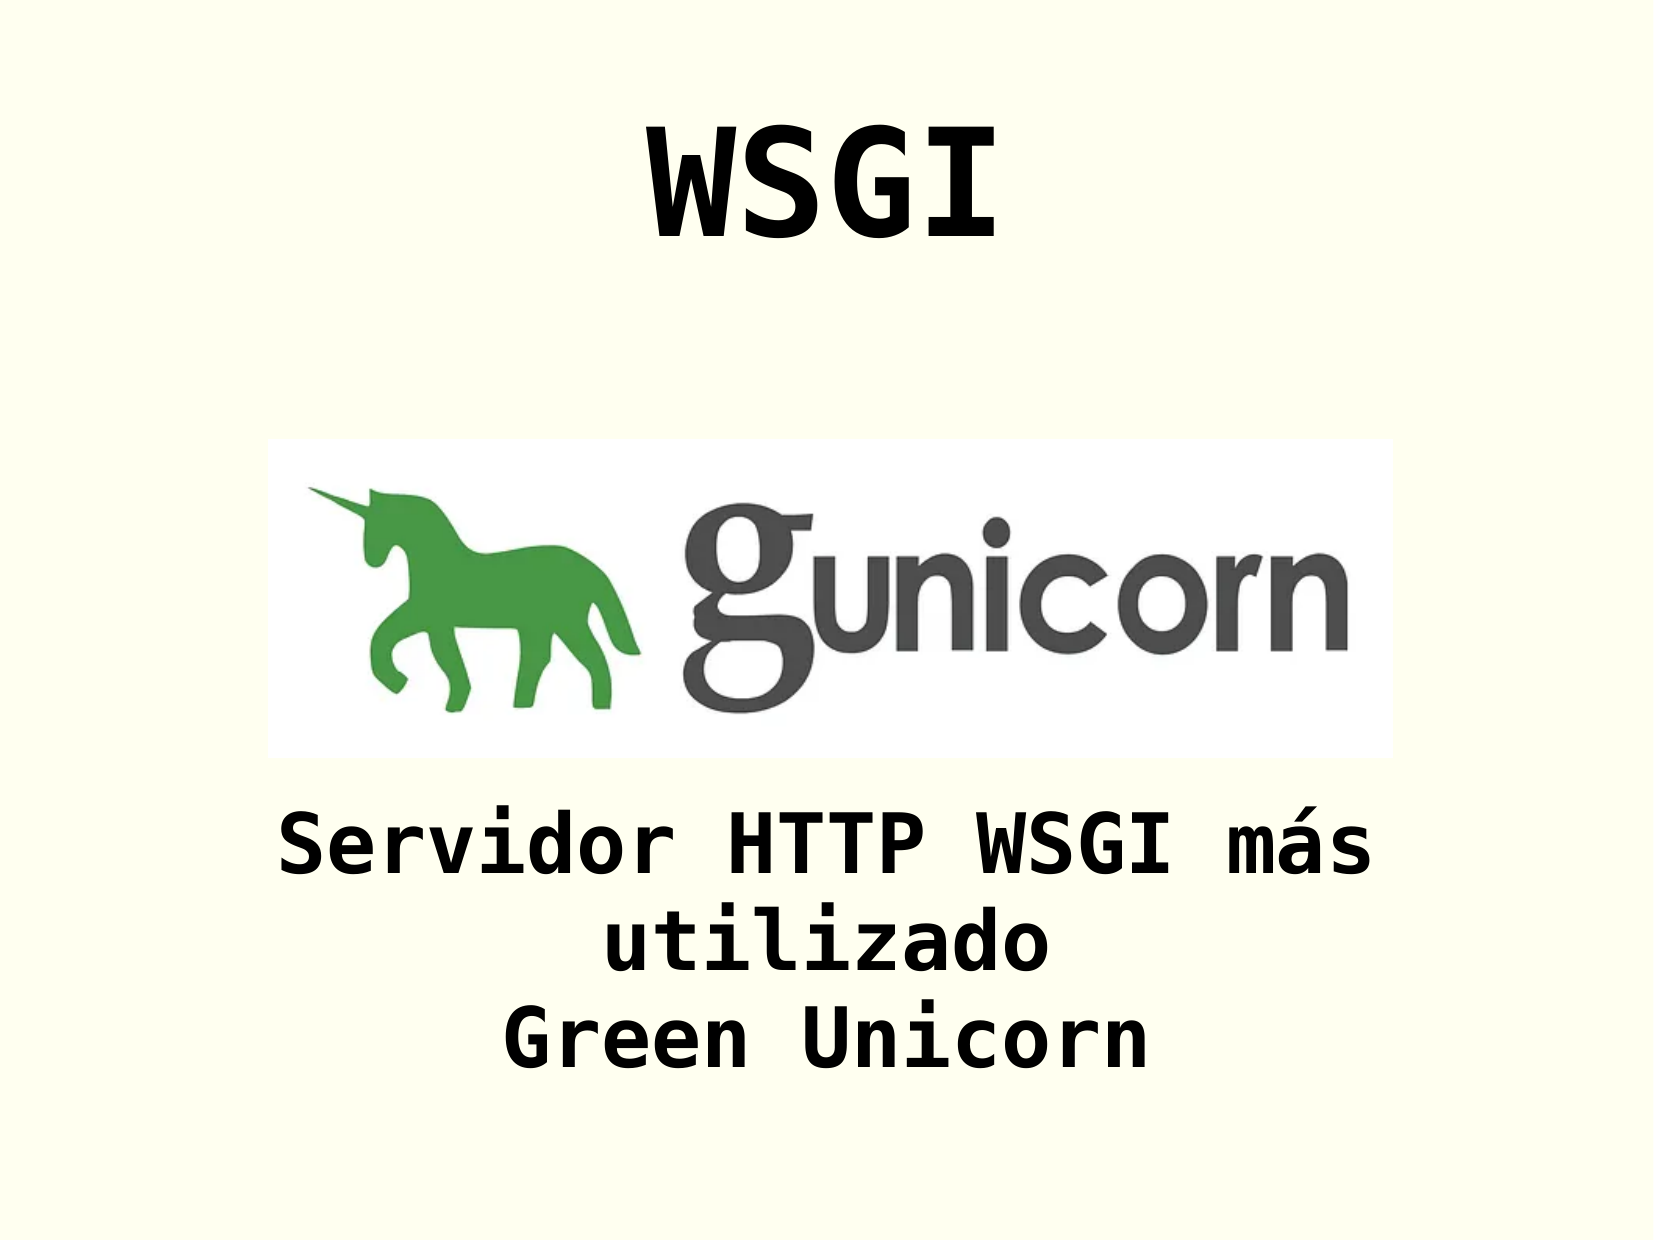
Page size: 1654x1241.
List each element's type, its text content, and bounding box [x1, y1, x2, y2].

picture [268, 439, 1393, 758]
subtitle WSGI Servidor HTTP WSGI más utilizado Green Unicorn [82, 9, 1571, 1175]
